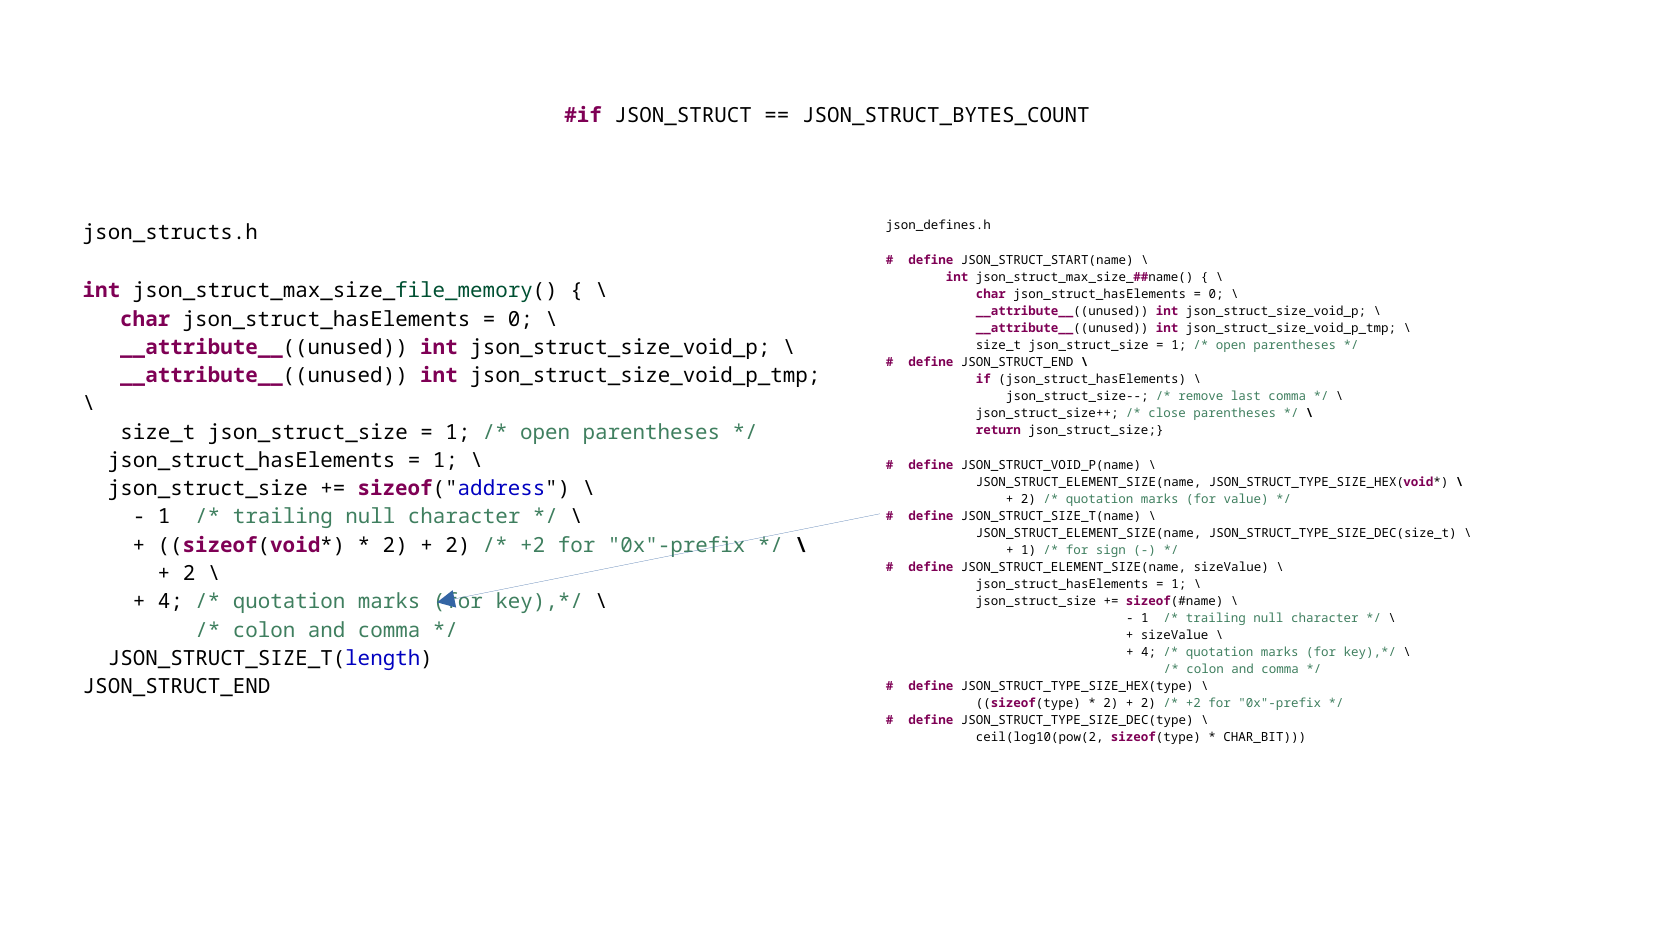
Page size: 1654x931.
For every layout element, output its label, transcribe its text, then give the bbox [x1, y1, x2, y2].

list json_structs.h int json_struct_max_size_file_memory() { \ char json_struct_hasElements = 0; \ __attribute__((unused)) int json_struct_size_void_p; \ __attribute__((unused)) int json_struct_size_void_p_tmp; \ size_t json_struct_size = 1; /* open parentheses */ json_struct_hasElements = 1; \ json_struct_size += sizeof("address") \ - 1 /* trailing null character */ \ + ((sizeof(void*) * 2) + 2) /* +2 for "0x"-prefix */ \ + 2 \ + 4; /* quotation marks (for key),*/ \ /* colon and comma */ JSON_STRUCT_SIZE_T(length) JSON_STRUCT_END [82, 217, 827, 758]
list json_defines.h # define JSON_STRUCT_START(name) \ int json_struct_max_size_##name() { \ char json_struct_hasElements = 0; \ __attribute__((unused)) int json_struct_size_void_p; \ __attribute__((unused)) int json_struct_size_void_p_tmp; \ size_t json_struct_size = 1; /* open parentheses */ # define JSON_STRUCT_END \ if (json_struct_hasElements) \ json_struct_size--; /* remove last comma */ \ json_struct_size++; /* close parentheses */ \ return json_struct_size;} # define JSON_STRUCT_VOID_P(name) \ JSON_STRUCT_ELEMENT_SIZE(name, JSON_STRUCT_TYPE_SIZE_HEX(void*) \ + 2) /* quotation marks (for value) */ # define JSON_STRUCT_SIZE_T(name) \ JSON_STRUCT_ELEMENT_SIZE(name, JSON_STRUCT_TYPE_SIZE_DEC(size_t) \ + 1) /* for sign (-) */ # define JSON_STRUCT_ELEMENT_SIZE(name, sizeValue) \ json_struct_hasElements = 1; \ json_struct_size += sizeof(#name) \ - 1 /* trailing null character */ \ + sizeValue \ + 4; /* quotation marks (for key),*/ \ /* colon and comma */ # define JSON_STRUCT_TYPE_SIZE_HEX(type) \ ((sizeof(type) * 2) + 2) /* +2 for "0x"-prefix */ # define JSON_STRUCT_TYPE_SIZE_DEC(type) \ ceil(log10(pow(2, sizeof(type) * CHAR_BIT))) [885, 216, 1571, 756]
title #if JSON_STRUCT == JSON_STRUCT_BYTES_COUNT [82, 37, 1571, 193]
